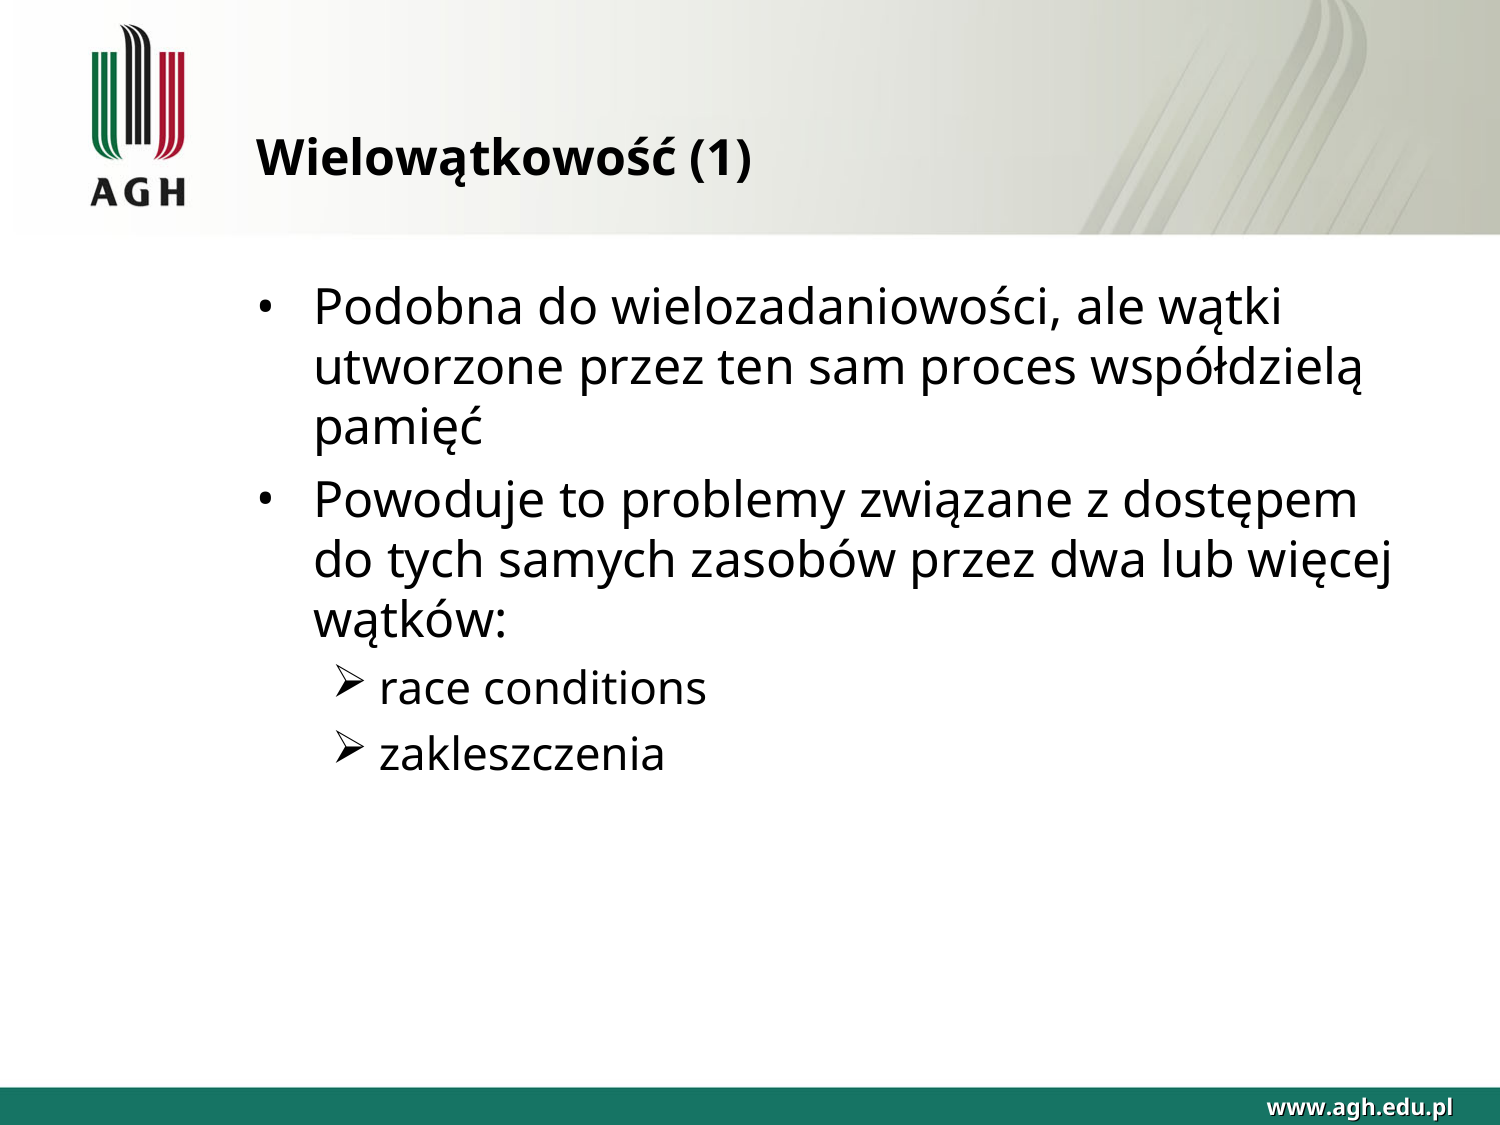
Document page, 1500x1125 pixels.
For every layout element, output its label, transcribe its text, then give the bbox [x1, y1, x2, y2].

title Wielowątkowość (1) [242, 78, 1425, 233]
picture [0, 0, 1500, 1125]
list Podobna do wielozadaniowości, ale wątki utworzone przez ten sam proces współdzielą pamięć Powoduje to problemy związane z dostępem do tych samych zasobów przez dwa lub więcej wątków: race conditions zakleszczenia [242, 267, 1425, 1005]
text_box www.agh.edu.pl [1251, 1084, 1500, 1125]
